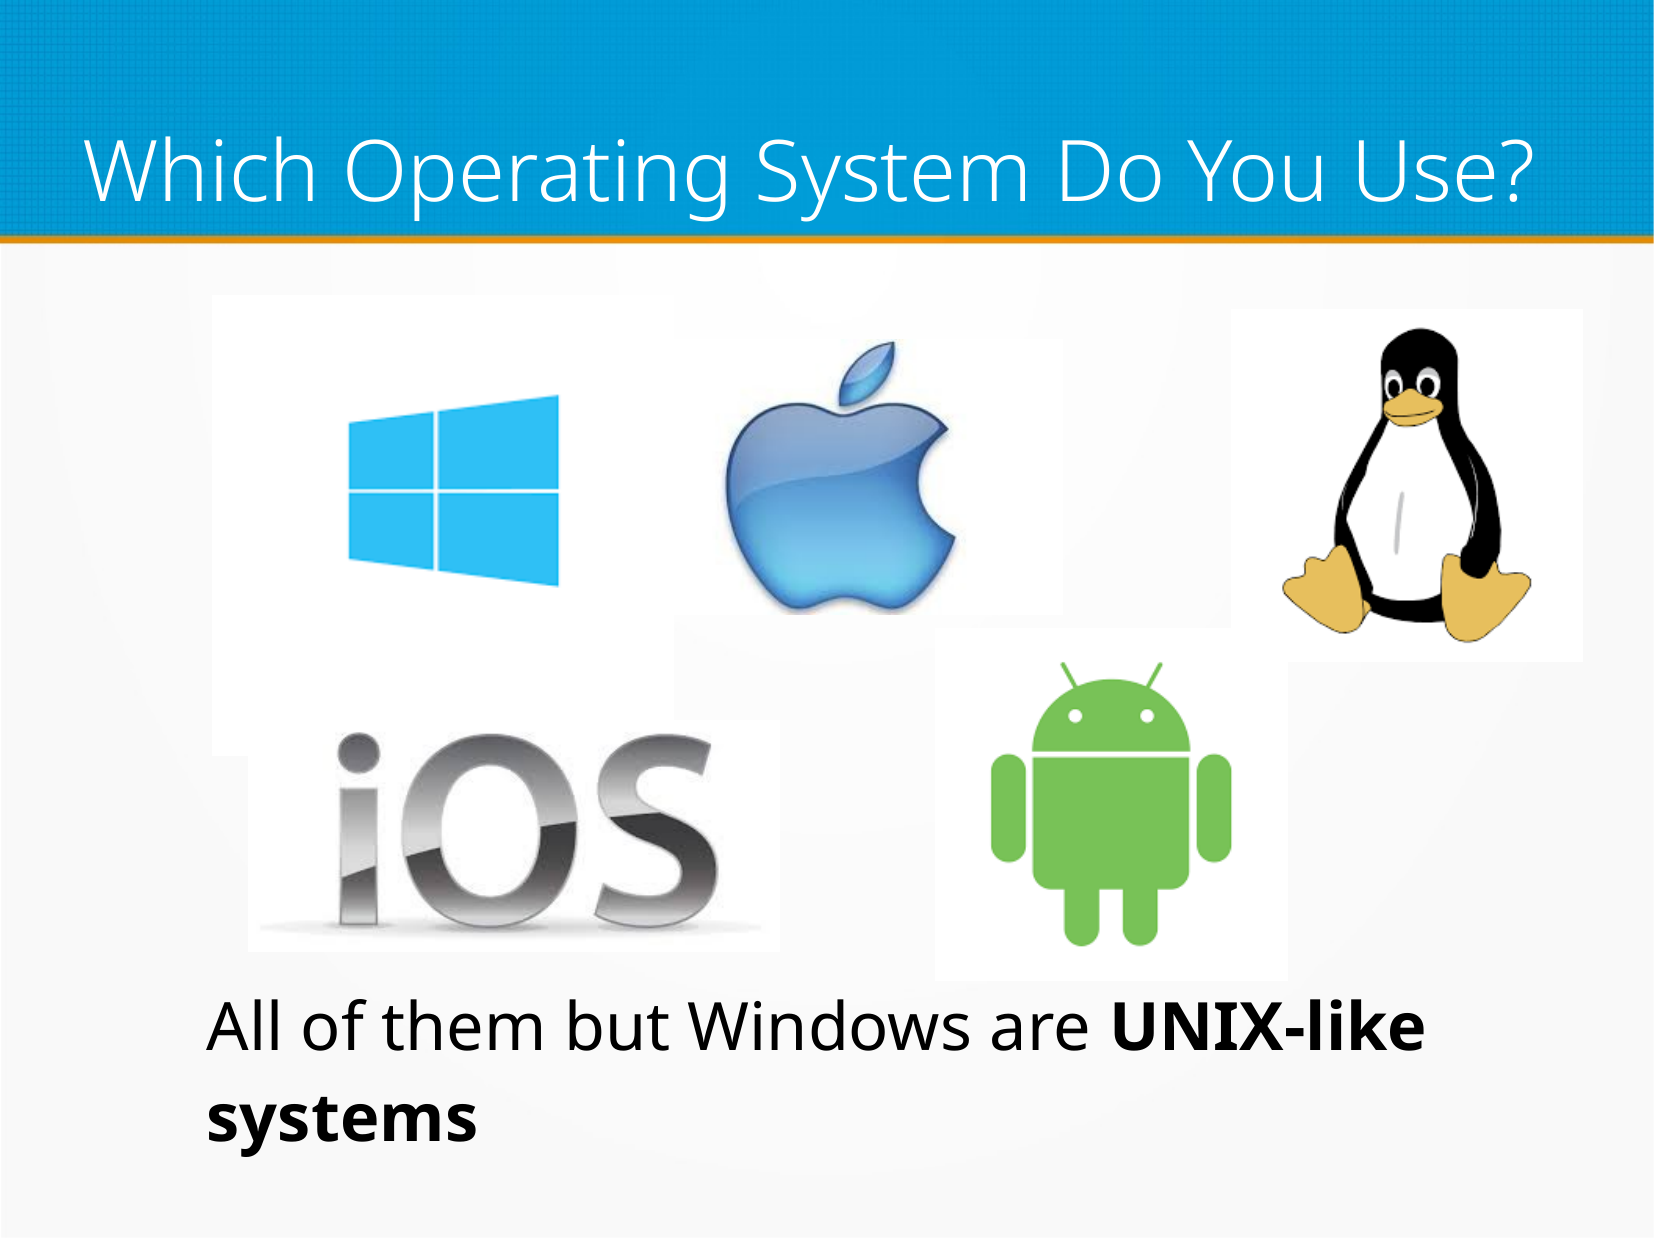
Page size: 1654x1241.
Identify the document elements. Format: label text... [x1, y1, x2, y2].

title Which Operating System Do You Use? [82, 19, 1571, 227]
text_box All of them but Windows are UNIX-like systems [200, 980, 1536, 1160]
picture [0, 233, 1654, 1241]
